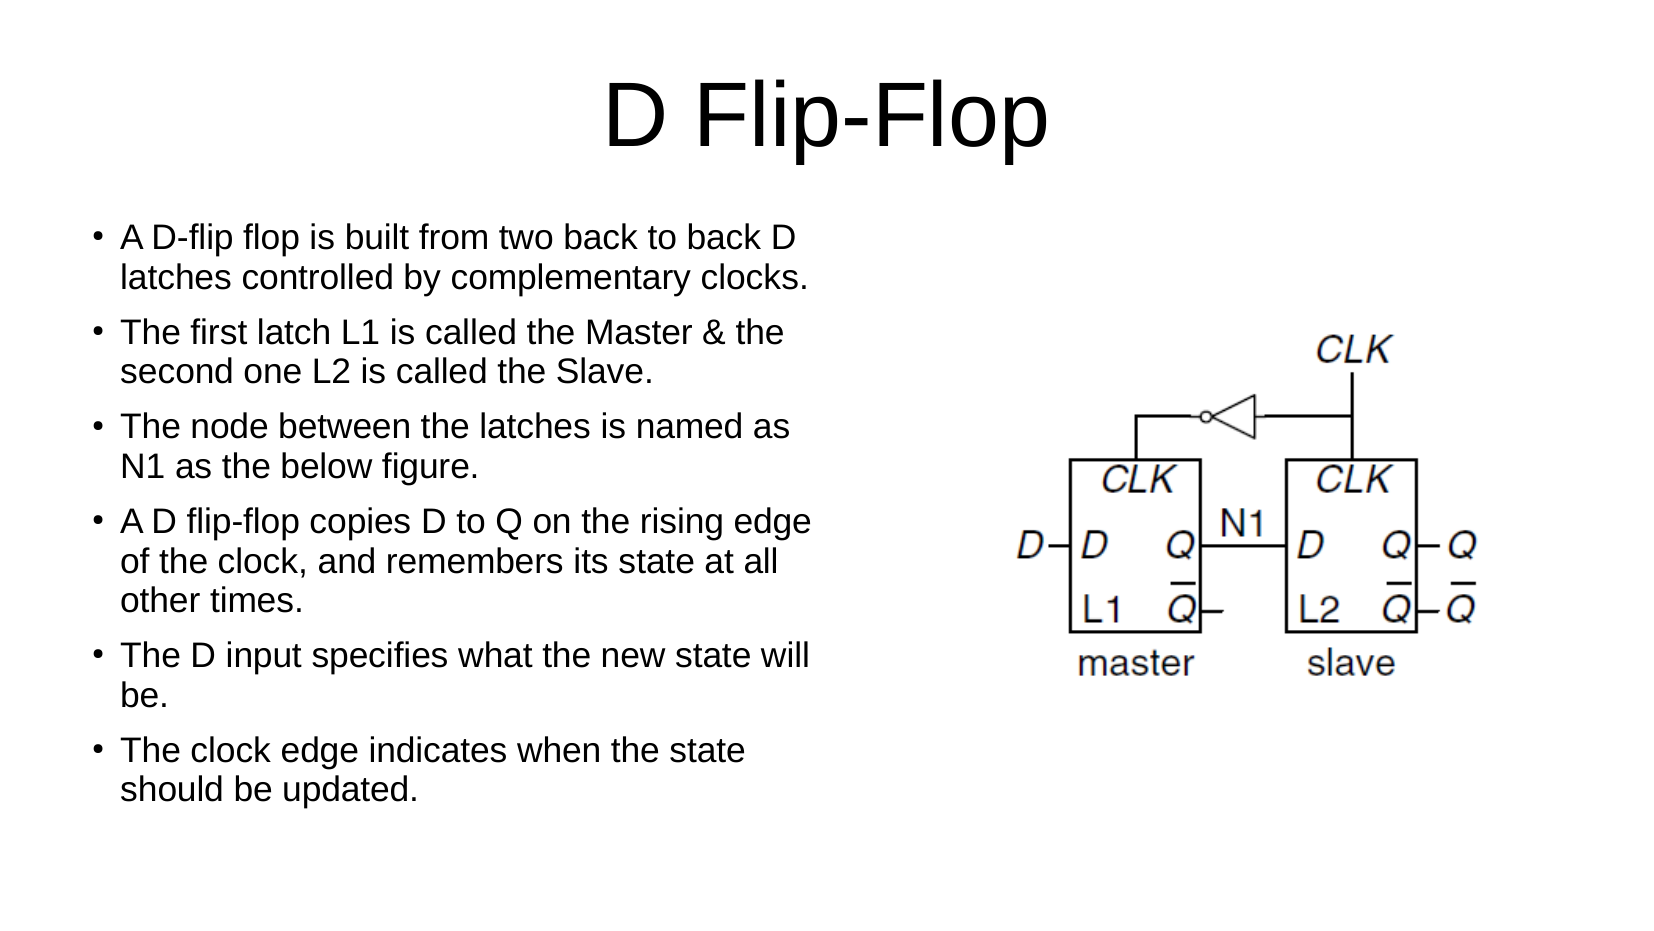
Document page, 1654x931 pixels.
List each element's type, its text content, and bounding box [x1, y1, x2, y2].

list A D-flip flop is built from two back to back D latches controlled by complementary clocks. The first latch L1 is called the Master & the second one L2 is called the Slave. The node between the latches is named as N1 as the below figure. A D flip-flop copies D to Q on the rising edge of the clock, and remembers its state at all other times. The D input specifies what the new state will be. The clock edge indicates when the state should be updated. [82, 217, 826, 811]
picture [983, 299, 1531, 691]
title D Flip-Flop [82, 37, 1571, 193]
